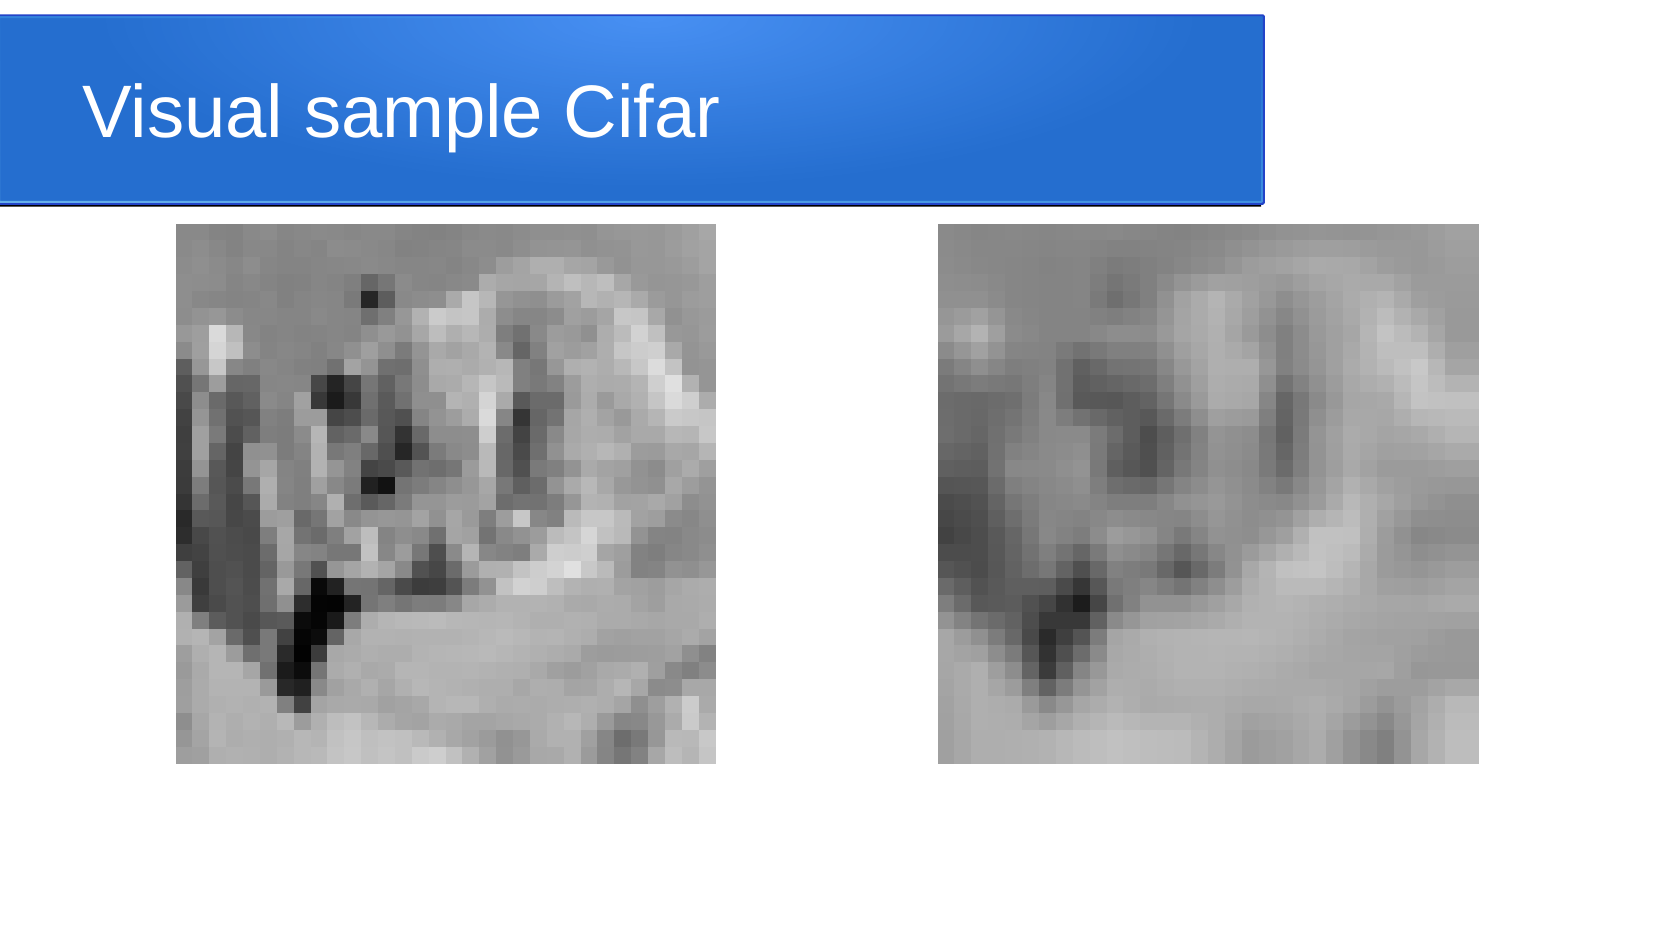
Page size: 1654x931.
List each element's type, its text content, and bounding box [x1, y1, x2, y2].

title Visual sample Cifar [82, 35, 1235, 189]
picture [176, 224, 716, 764]
picture [938, 224, 1479, 764]
